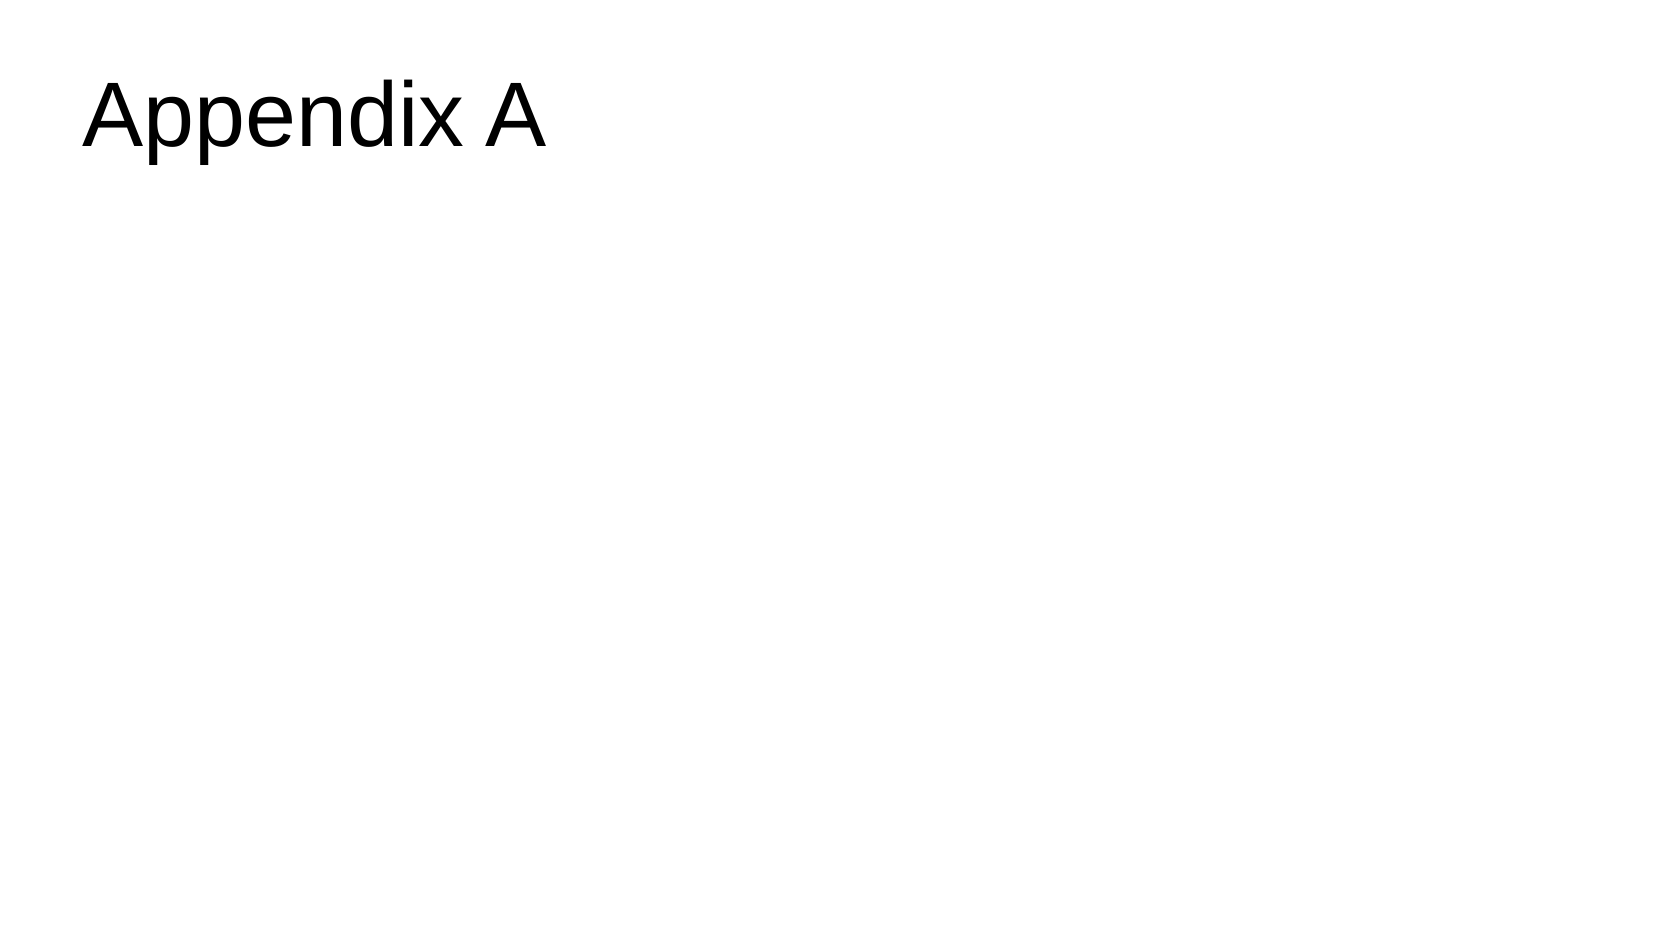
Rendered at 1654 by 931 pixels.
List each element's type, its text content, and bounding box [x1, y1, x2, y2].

title Appendix A [82, 37, 1571, 193]
